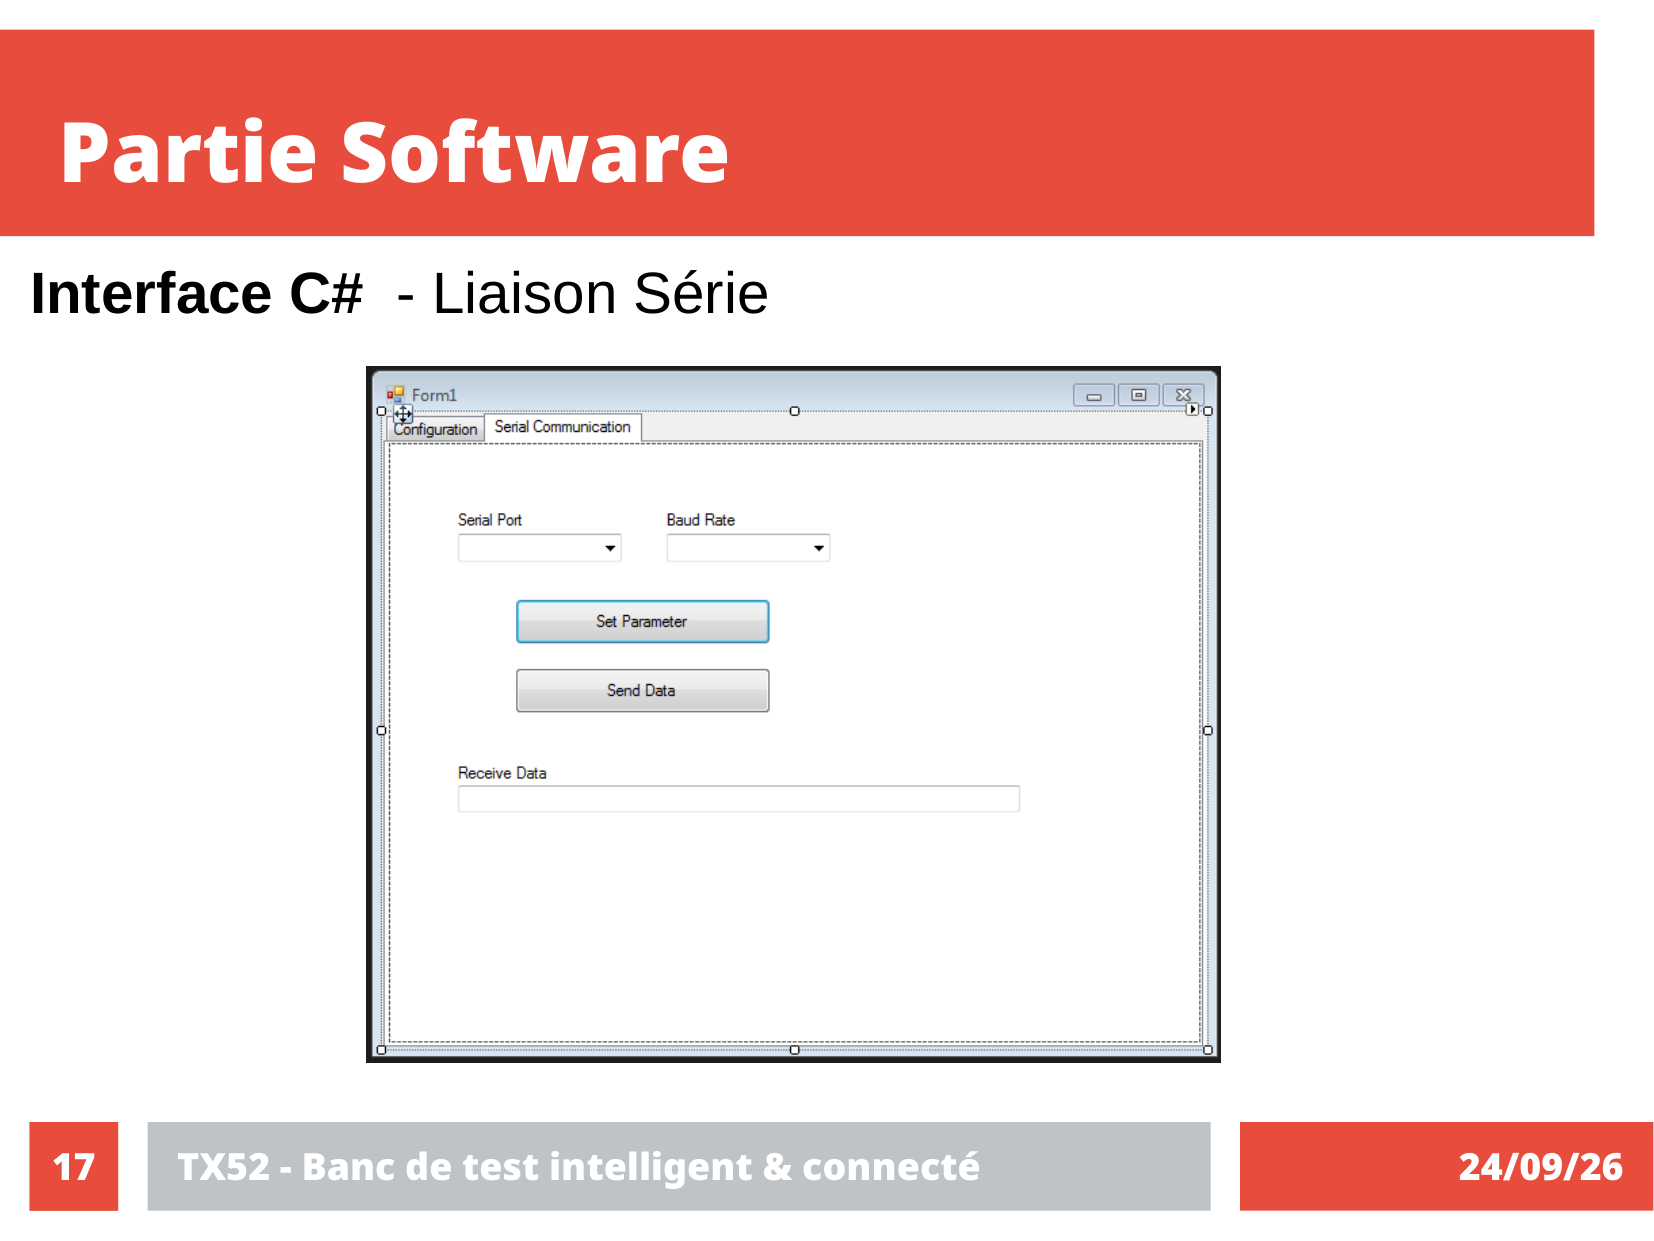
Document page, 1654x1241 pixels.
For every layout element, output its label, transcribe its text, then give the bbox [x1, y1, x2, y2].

picture [366, 366, 1221, 1063]
title Partie Software [59, 59, 1595, 207]
text_box Interface C# - Liaison Série [15, 248, 786, 334]
